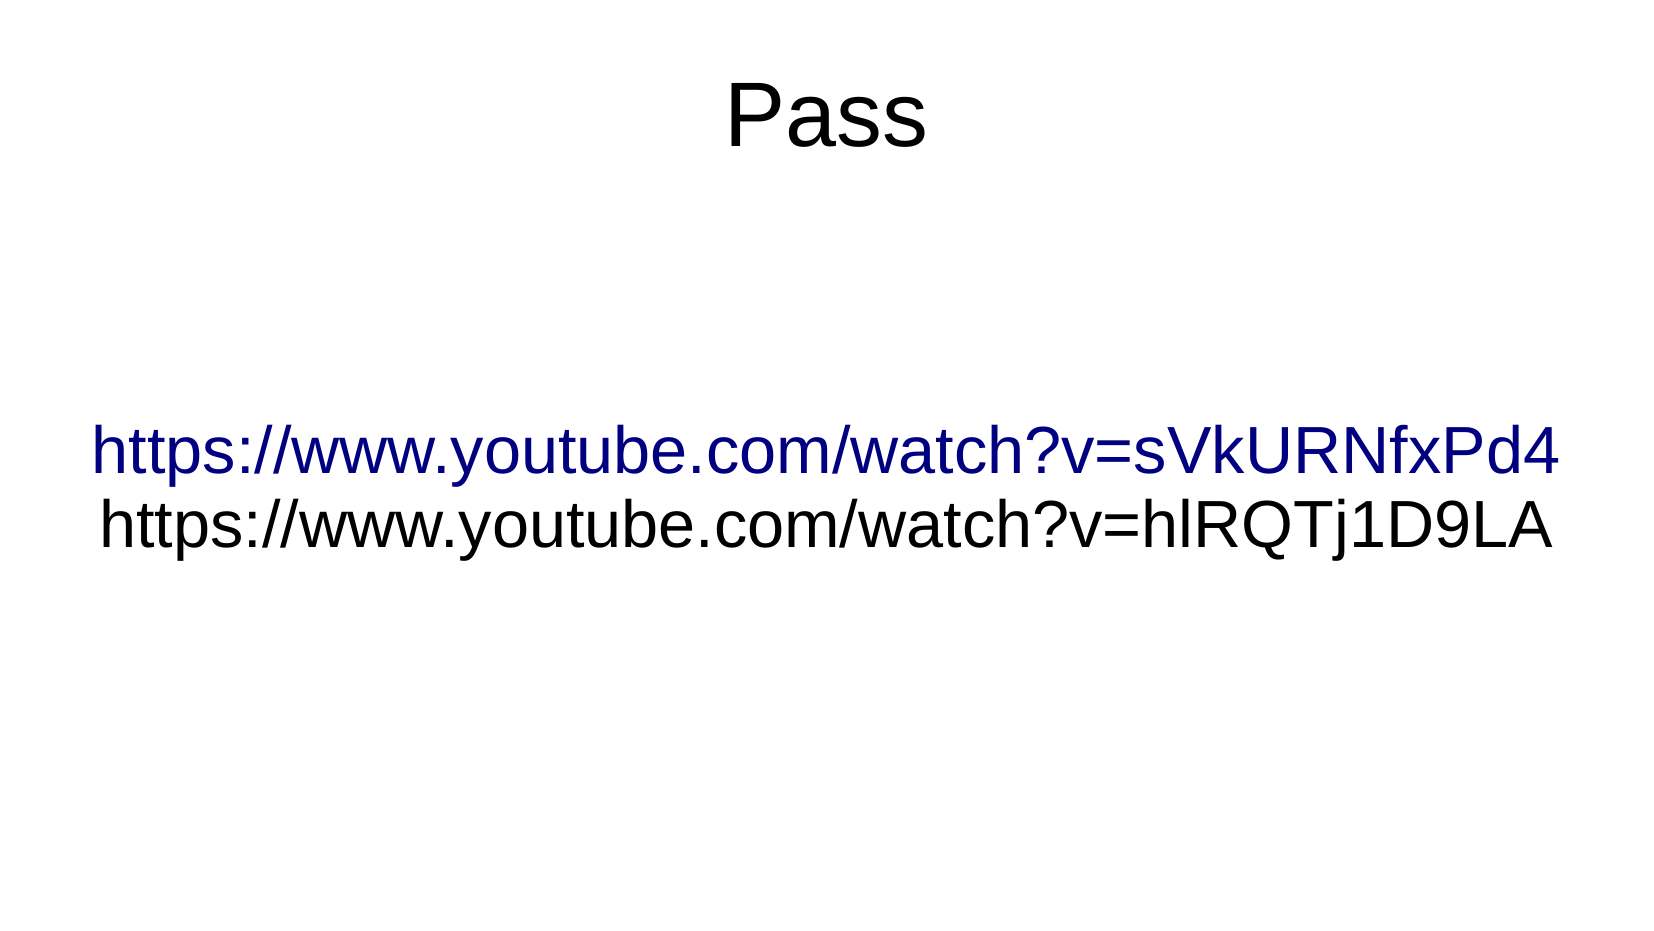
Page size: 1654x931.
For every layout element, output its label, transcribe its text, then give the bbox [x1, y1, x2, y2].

title Pass [82, 37, 1571, 193]
subtitle https://www.youtube.com/watch?v=sVkURNfxPd4 https://www.youtube.com/watch?v=hlRQTj1D9LA [82, 217, 1571, 758]
